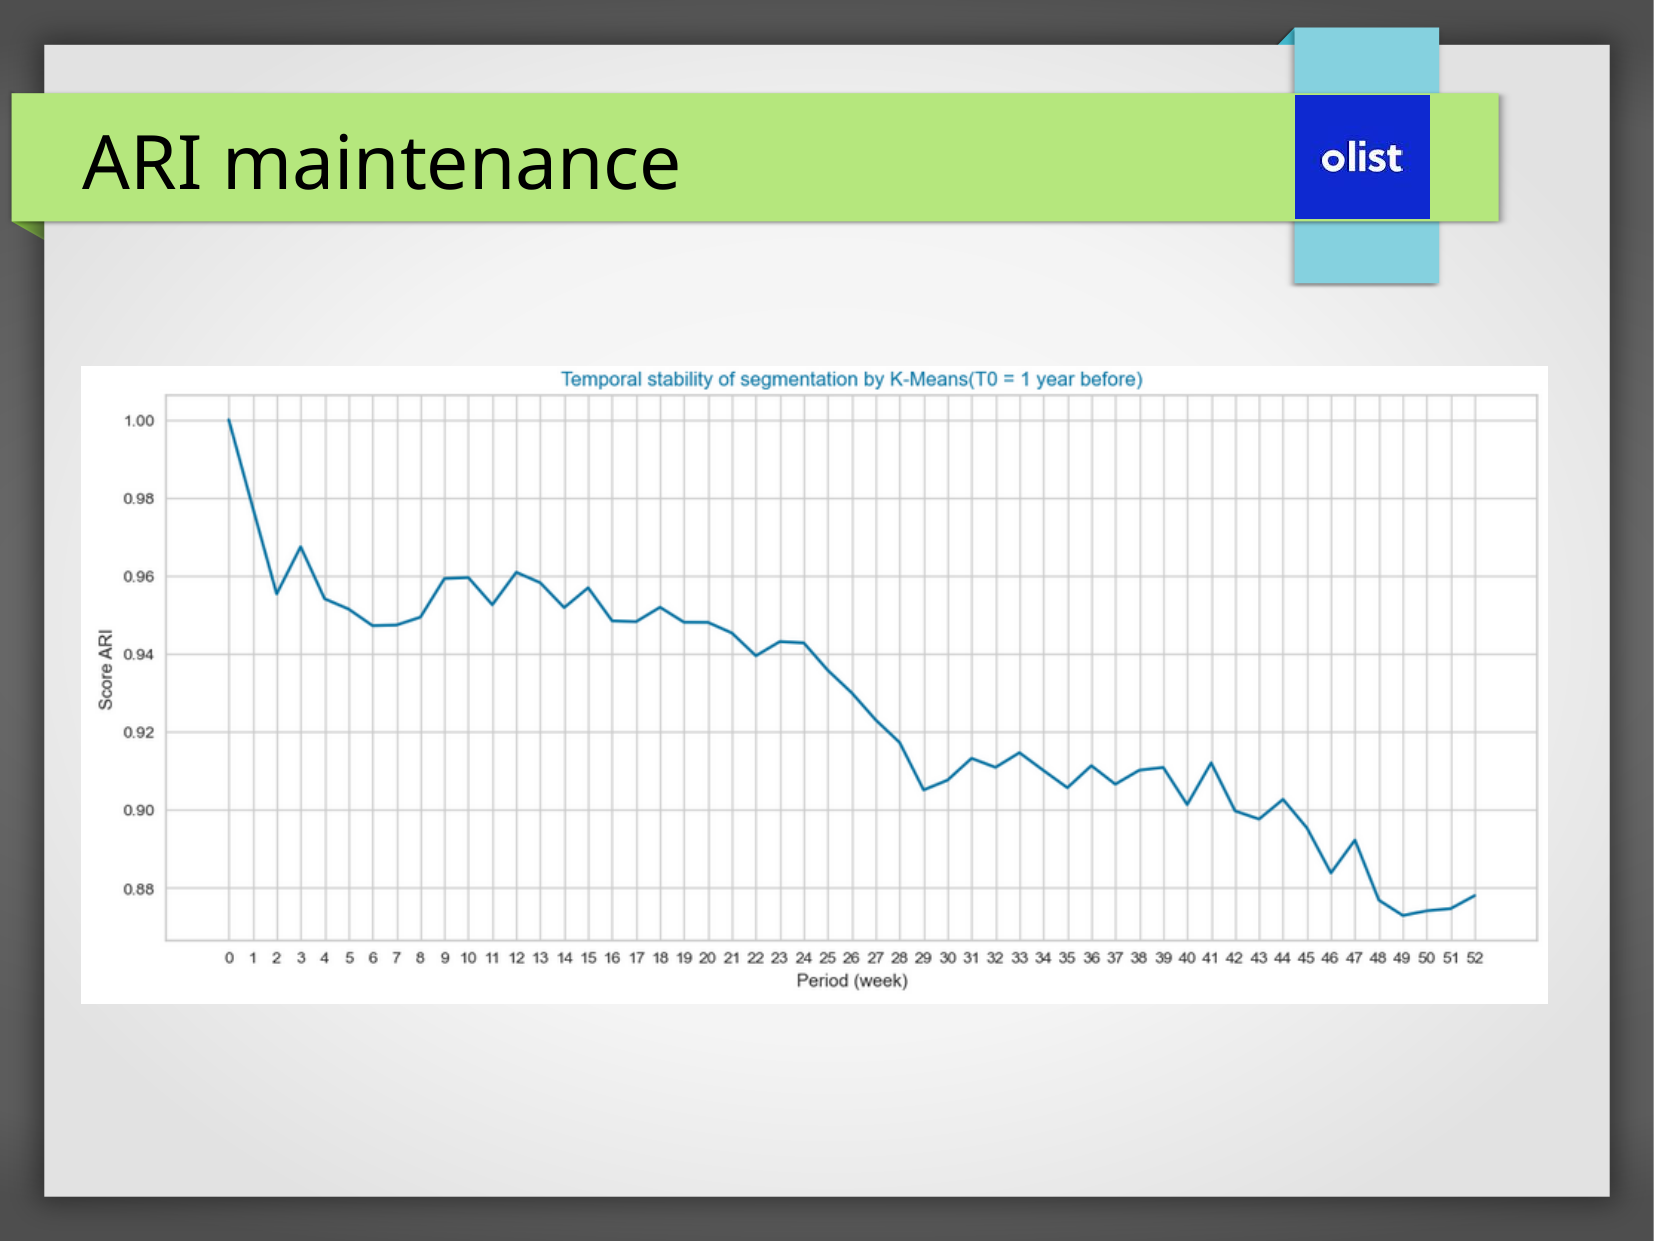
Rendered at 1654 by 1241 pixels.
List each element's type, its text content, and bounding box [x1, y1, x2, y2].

picture [0, 0, 1654, 1241]
title ARI maintenance [82, 72, 1382, 249]
